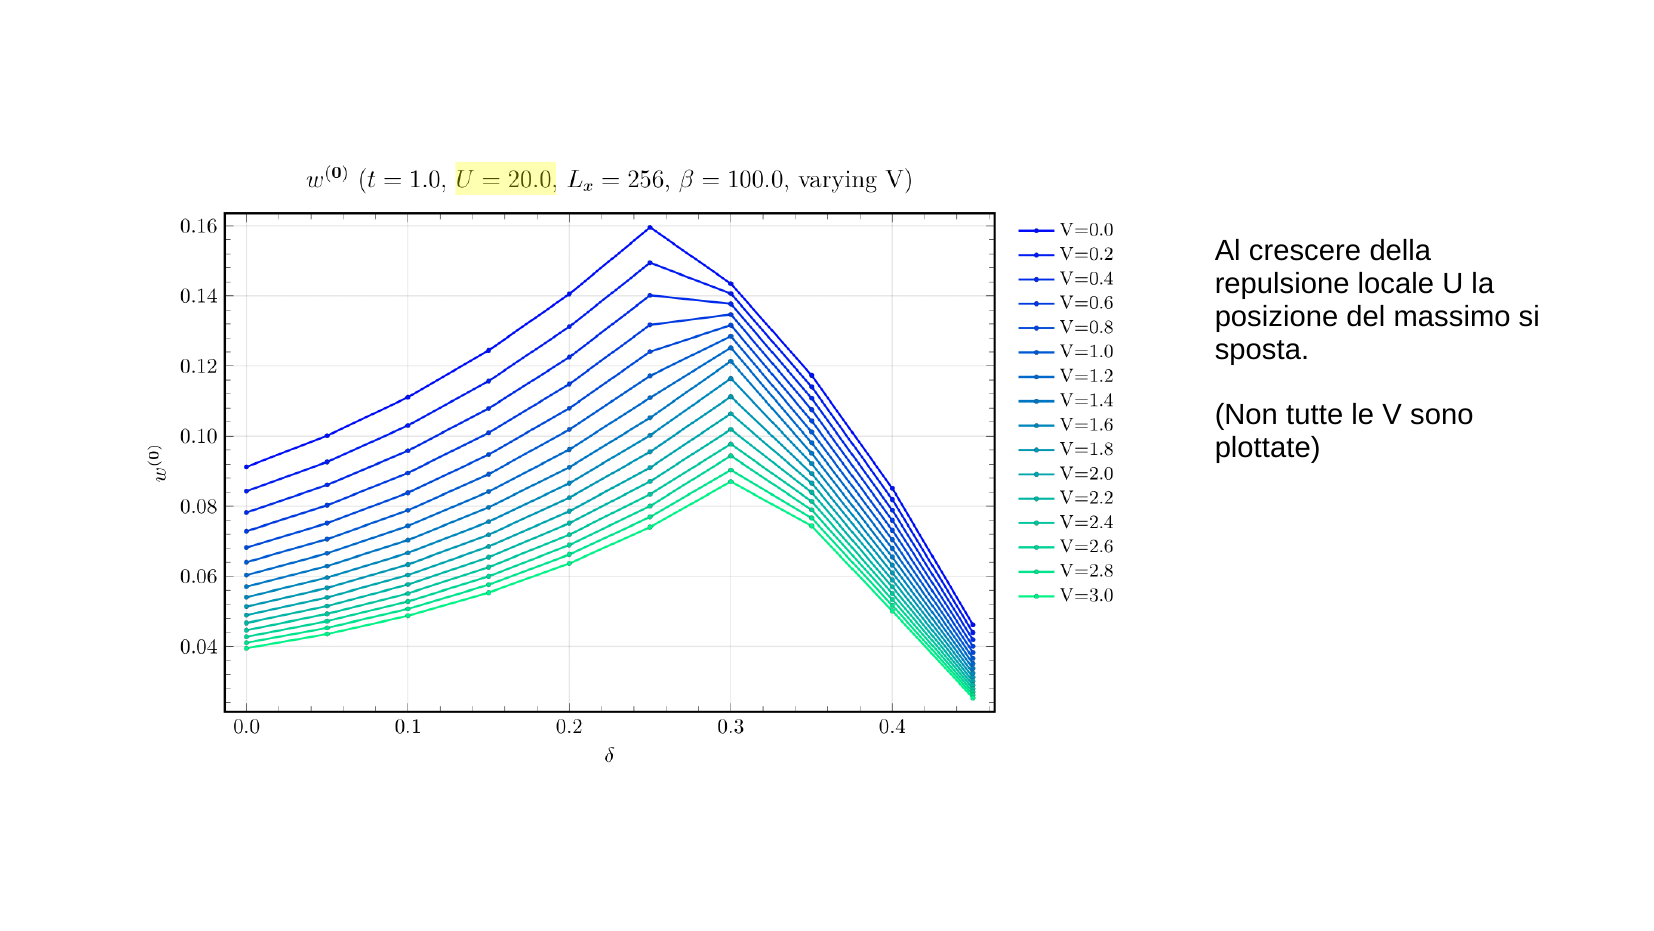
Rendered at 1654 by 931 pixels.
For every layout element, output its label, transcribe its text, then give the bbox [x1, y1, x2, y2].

text_box Al crescere della repulsione locale U la posizione del massimo si sposta. (Non tutte le V sono plottate) [1200, 226, 1576, 713]
picture [131, 149, 1134, 778]
text_box [455, 161, 556, 195]
